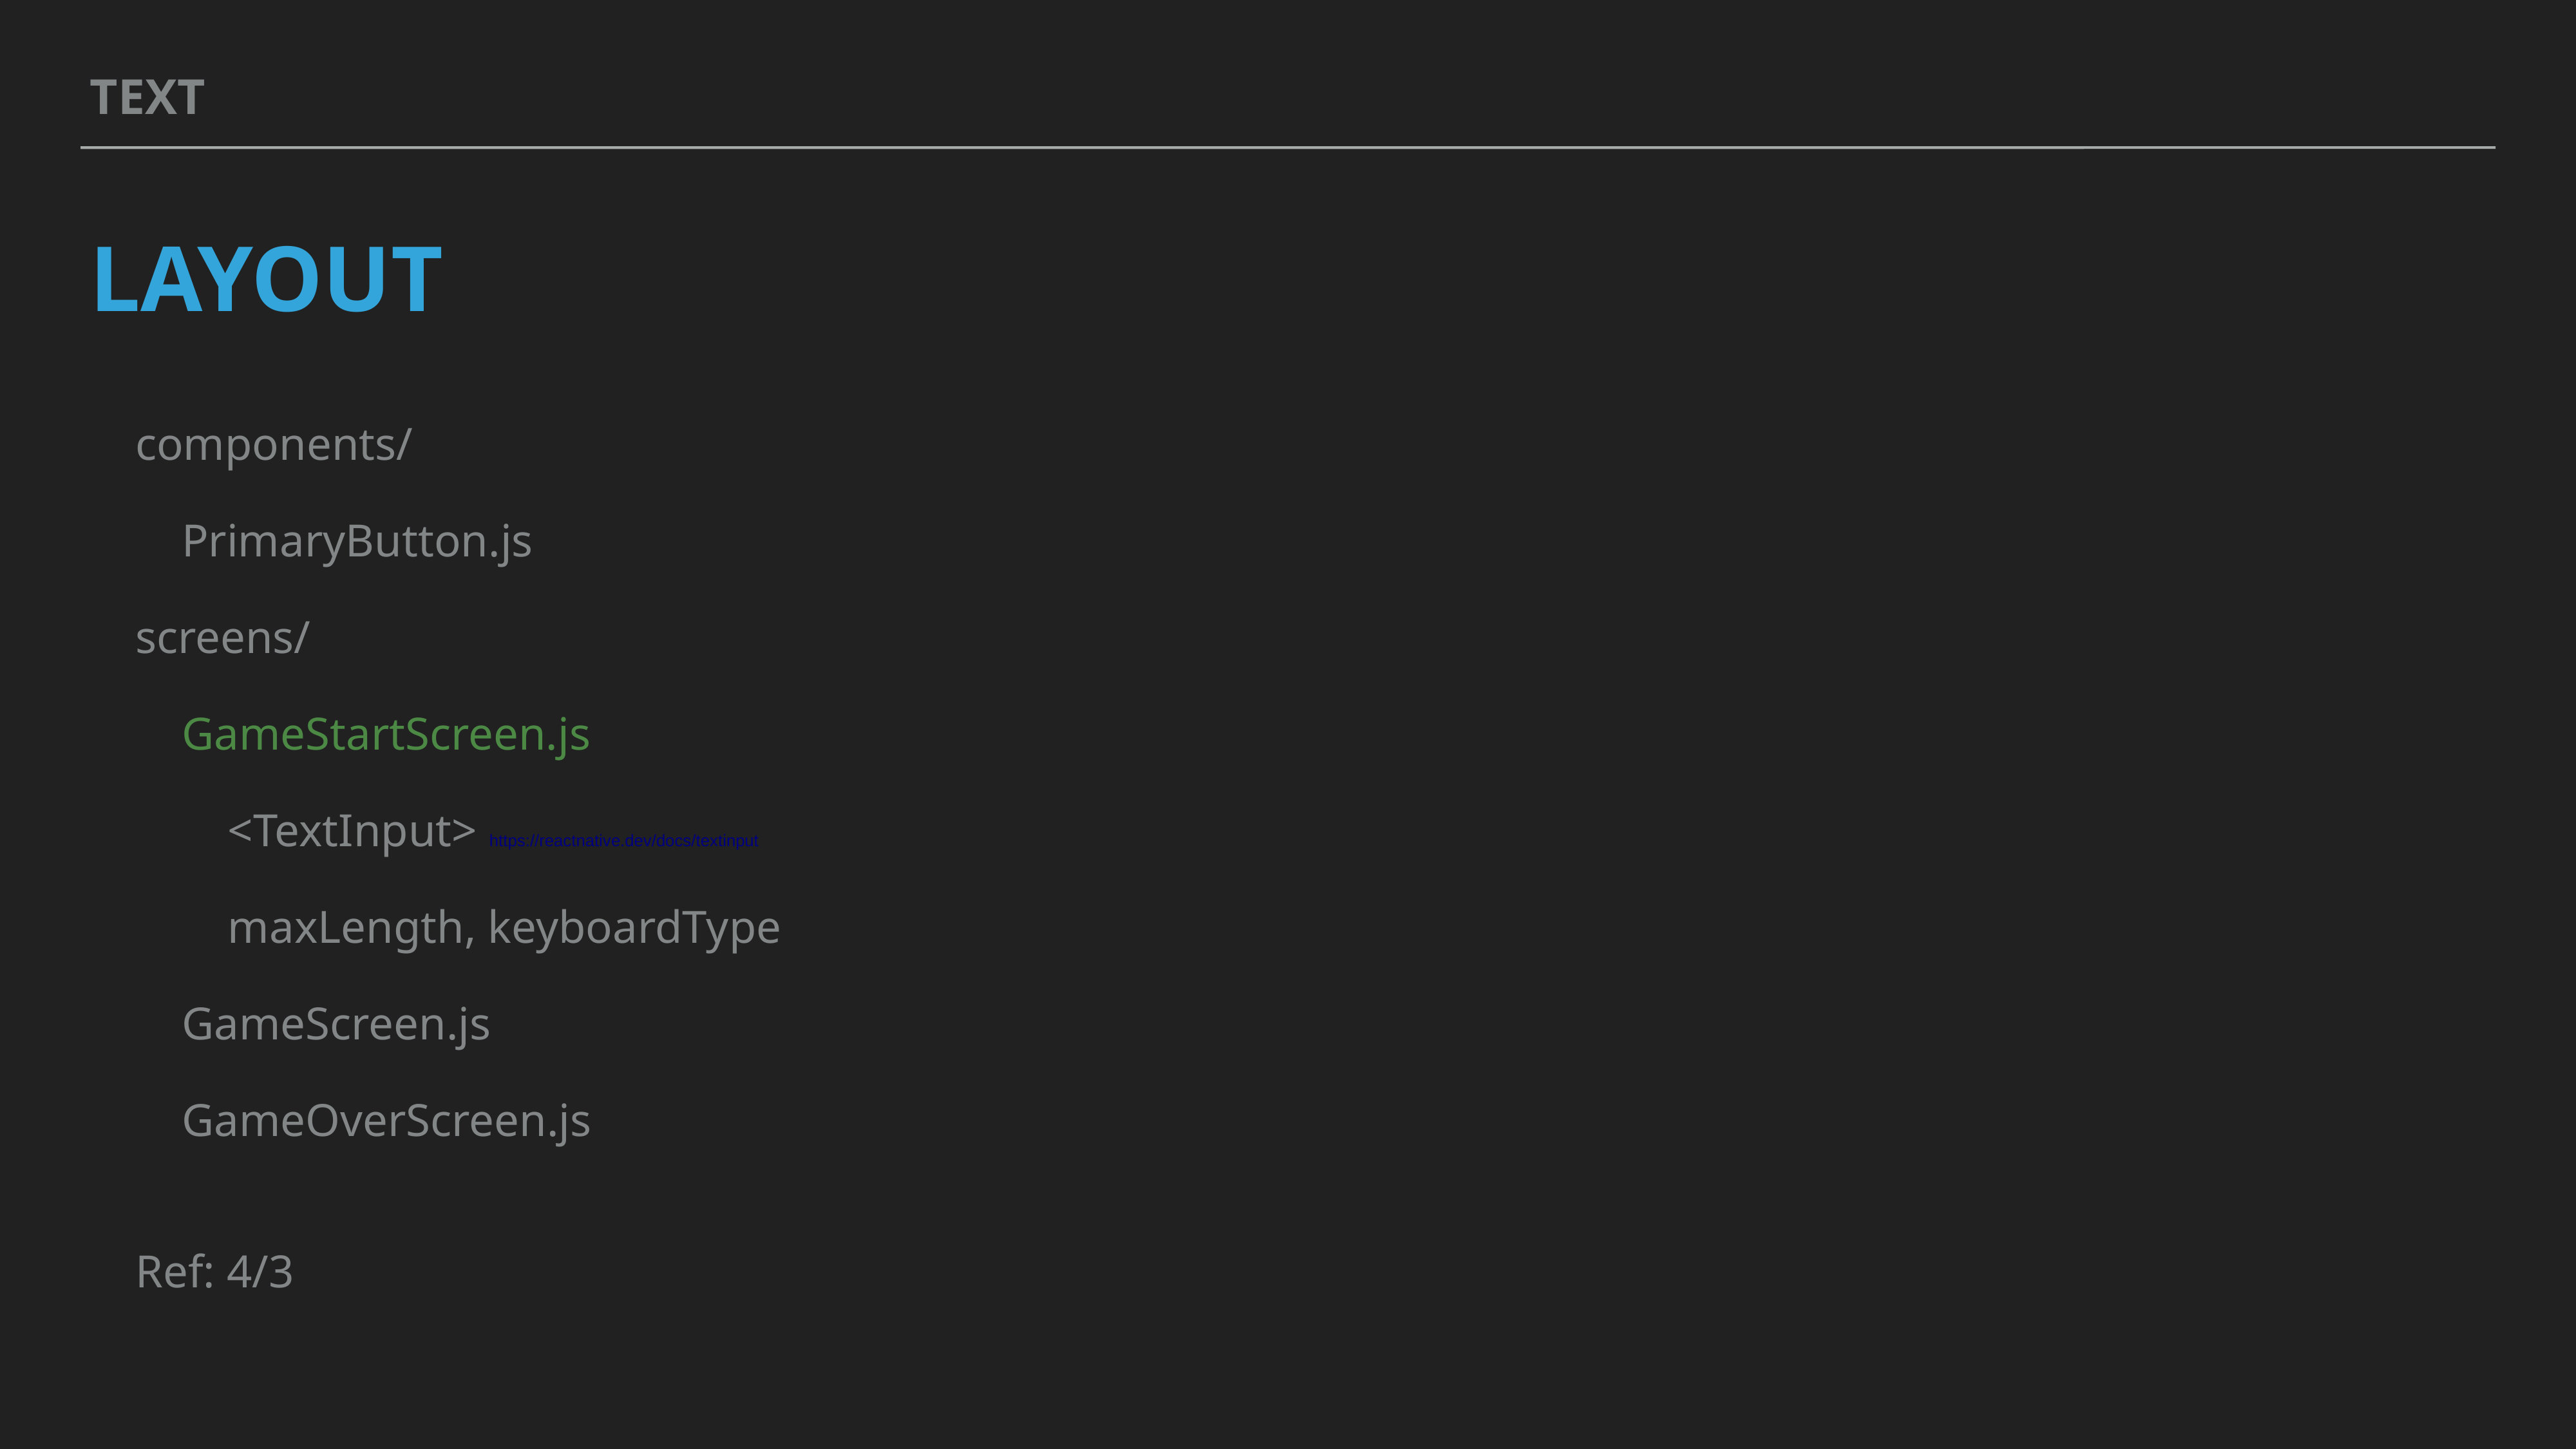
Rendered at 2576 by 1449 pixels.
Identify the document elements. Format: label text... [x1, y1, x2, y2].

text_box components/ PrimaryButton.js screens/ GameStartScreen.js <TextInput> https://reactnative.dev/docs/textinput maxLength, keyboardType GameScreen.js GameOverScreen.js Ref: 4/3 [80, 408, 2496, 1315]
text_box Layout [80, 228, 2496, 336]
